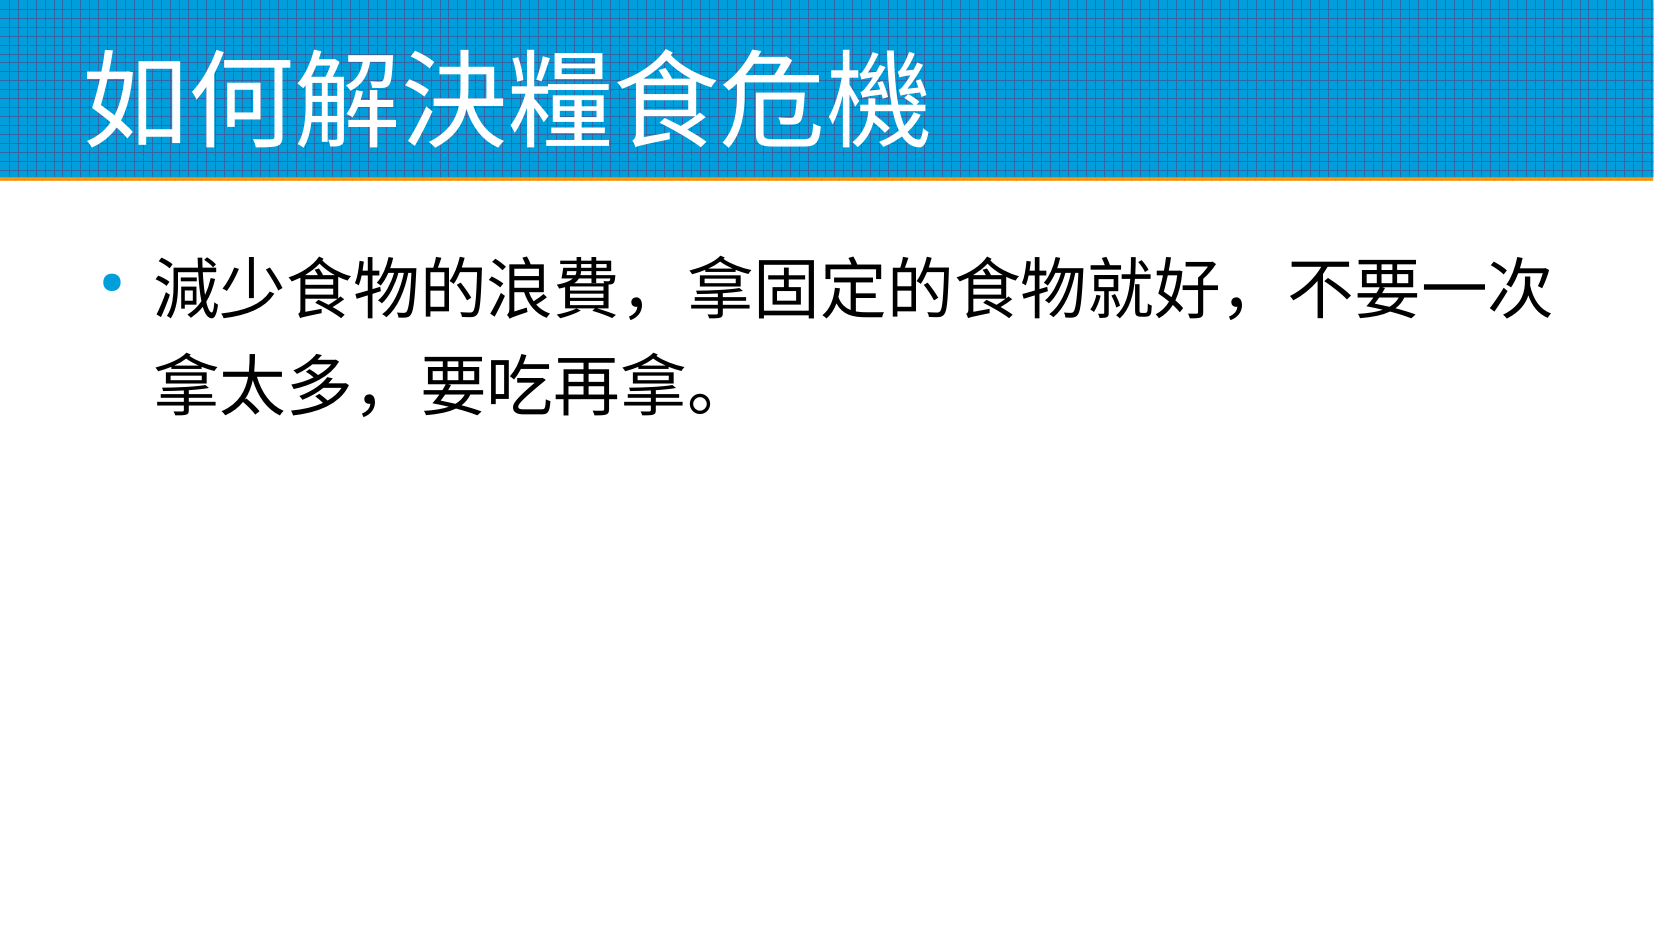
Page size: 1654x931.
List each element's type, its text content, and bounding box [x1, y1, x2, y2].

title 如何解決糧食危機 [82, 14, 1571, 171]
list 減少食物的浪費，拿固定的食物就好，不要一次拿太多，要吃再拿。 [82, 236, 1563, 811]
